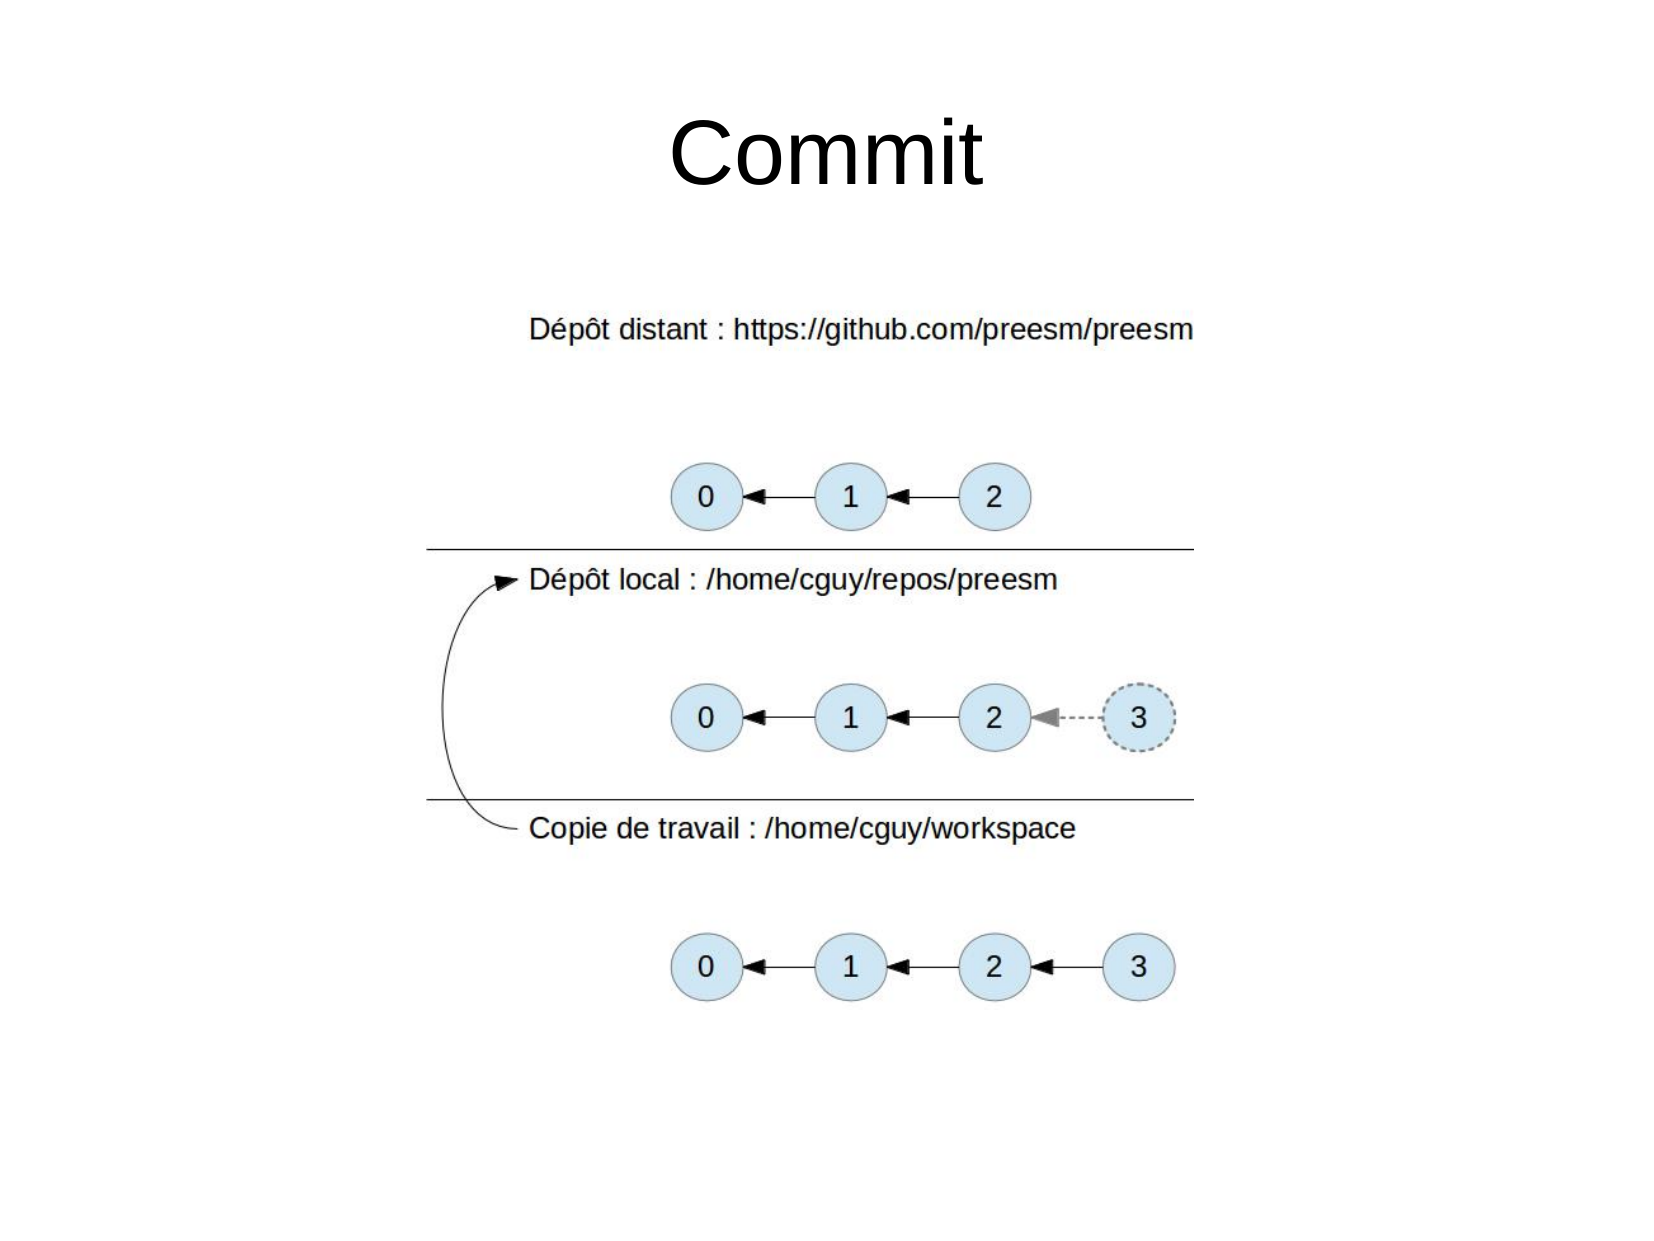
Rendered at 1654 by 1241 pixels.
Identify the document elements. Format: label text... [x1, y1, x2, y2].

title Commit [82, 49, 1571, 257]
picture [426, 290, 1194, 1010]
